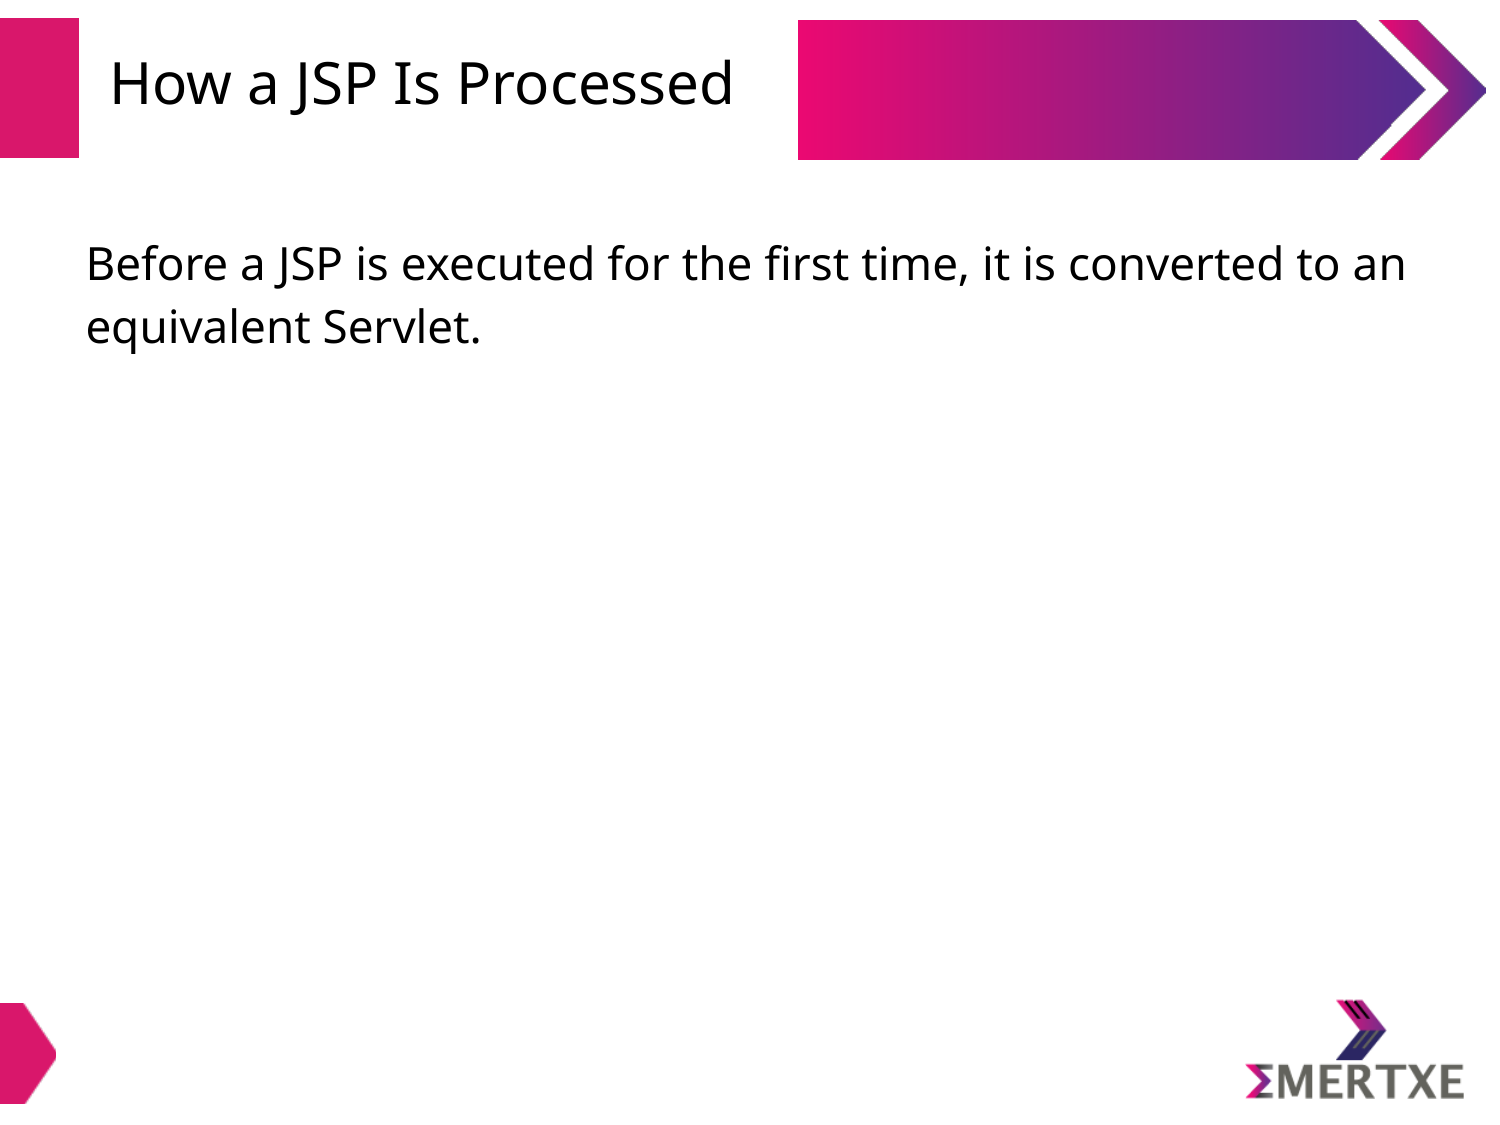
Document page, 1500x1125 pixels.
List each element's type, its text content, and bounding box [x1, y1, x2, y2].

picture [1245, 996, 1465, 1099]
text_box Before a JSP is executed for the first time, it is converted to an equivalent Servlet. [70, 224, 1441, 389]
text_box How a JSP Is Processed [94, 35, 768, 187]
picture [798, 20, 1486, 160]
